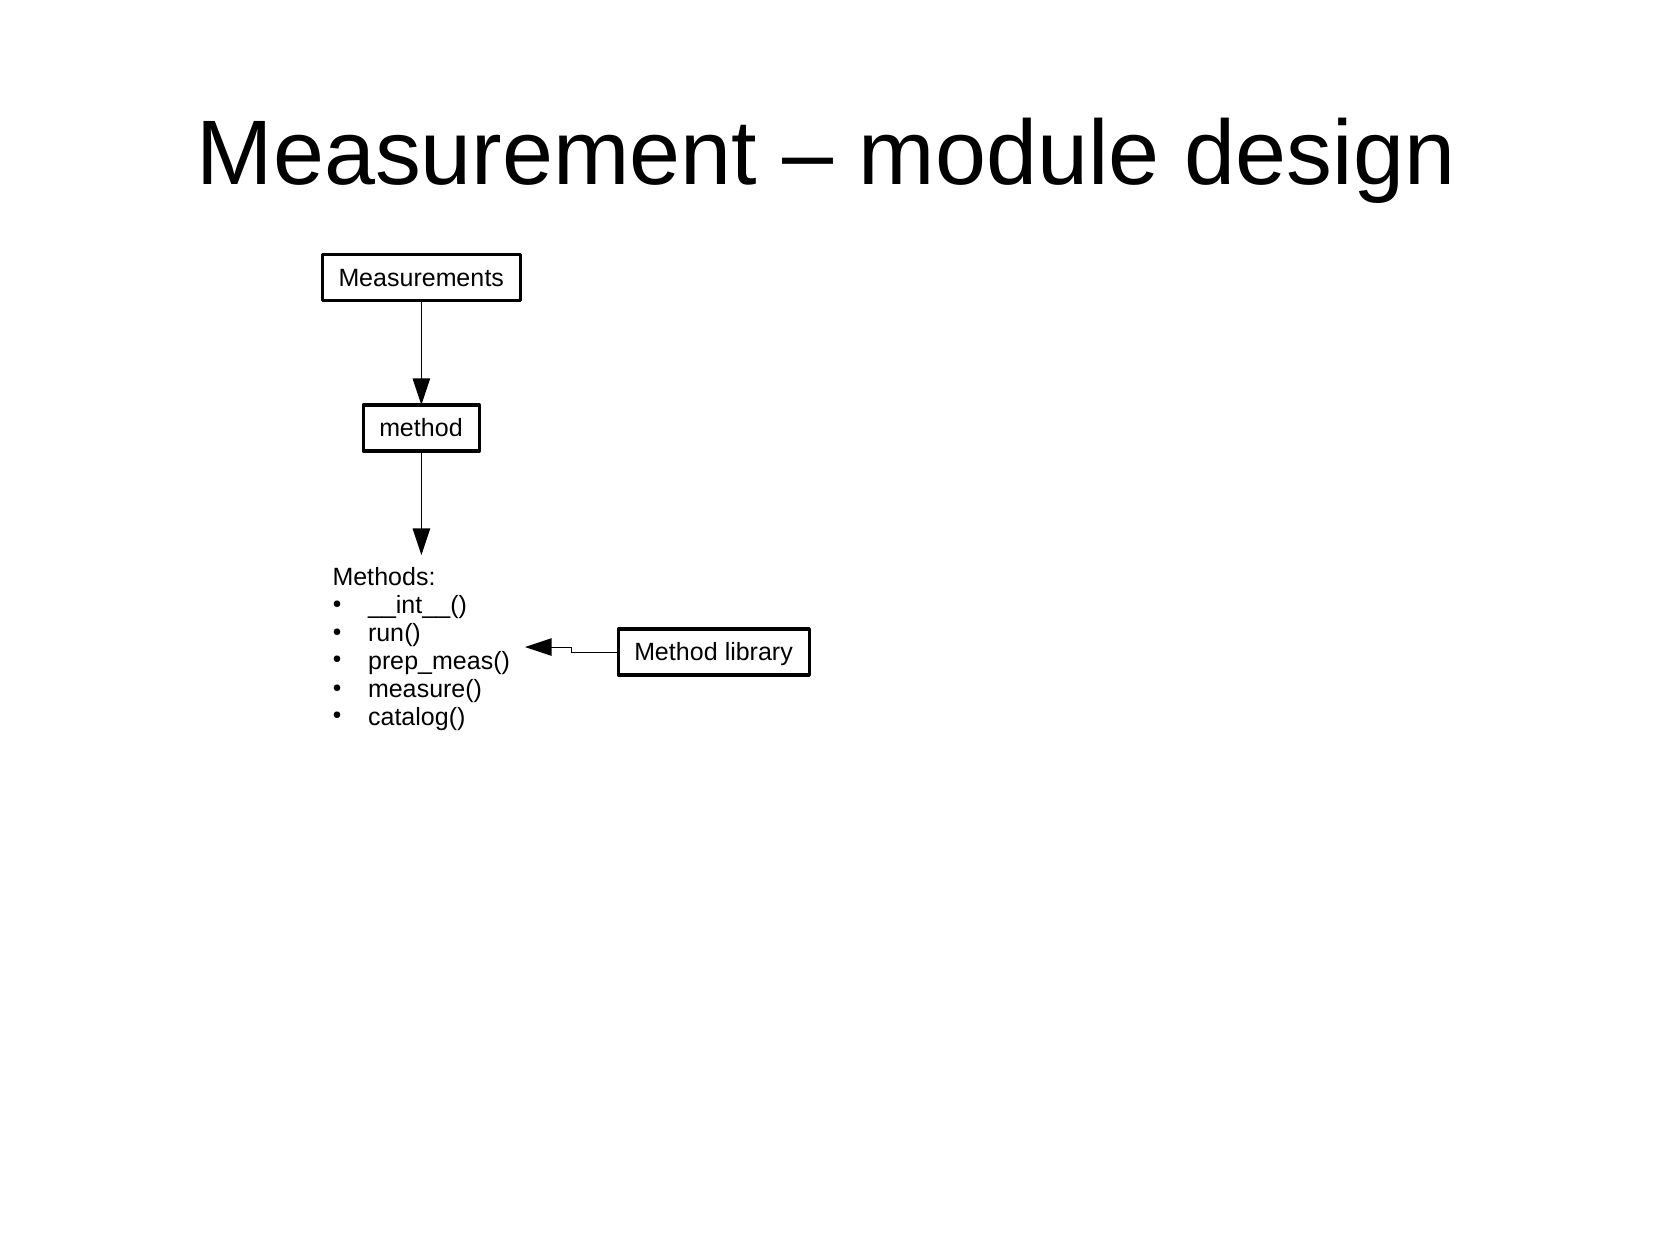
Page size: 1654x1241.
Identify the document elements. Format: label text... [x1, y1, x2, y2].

title Measurement – module design [82, 49, 1571, 257]
text_box Methods: __int__() run() prep_meas() measure() catalog() [317, 555, 526, 740]
text_box Method library [618, 628, 810, 676]
text_box method [363, 405, 480, 452]
text_box Measurements [322, 254, 521, 301]
